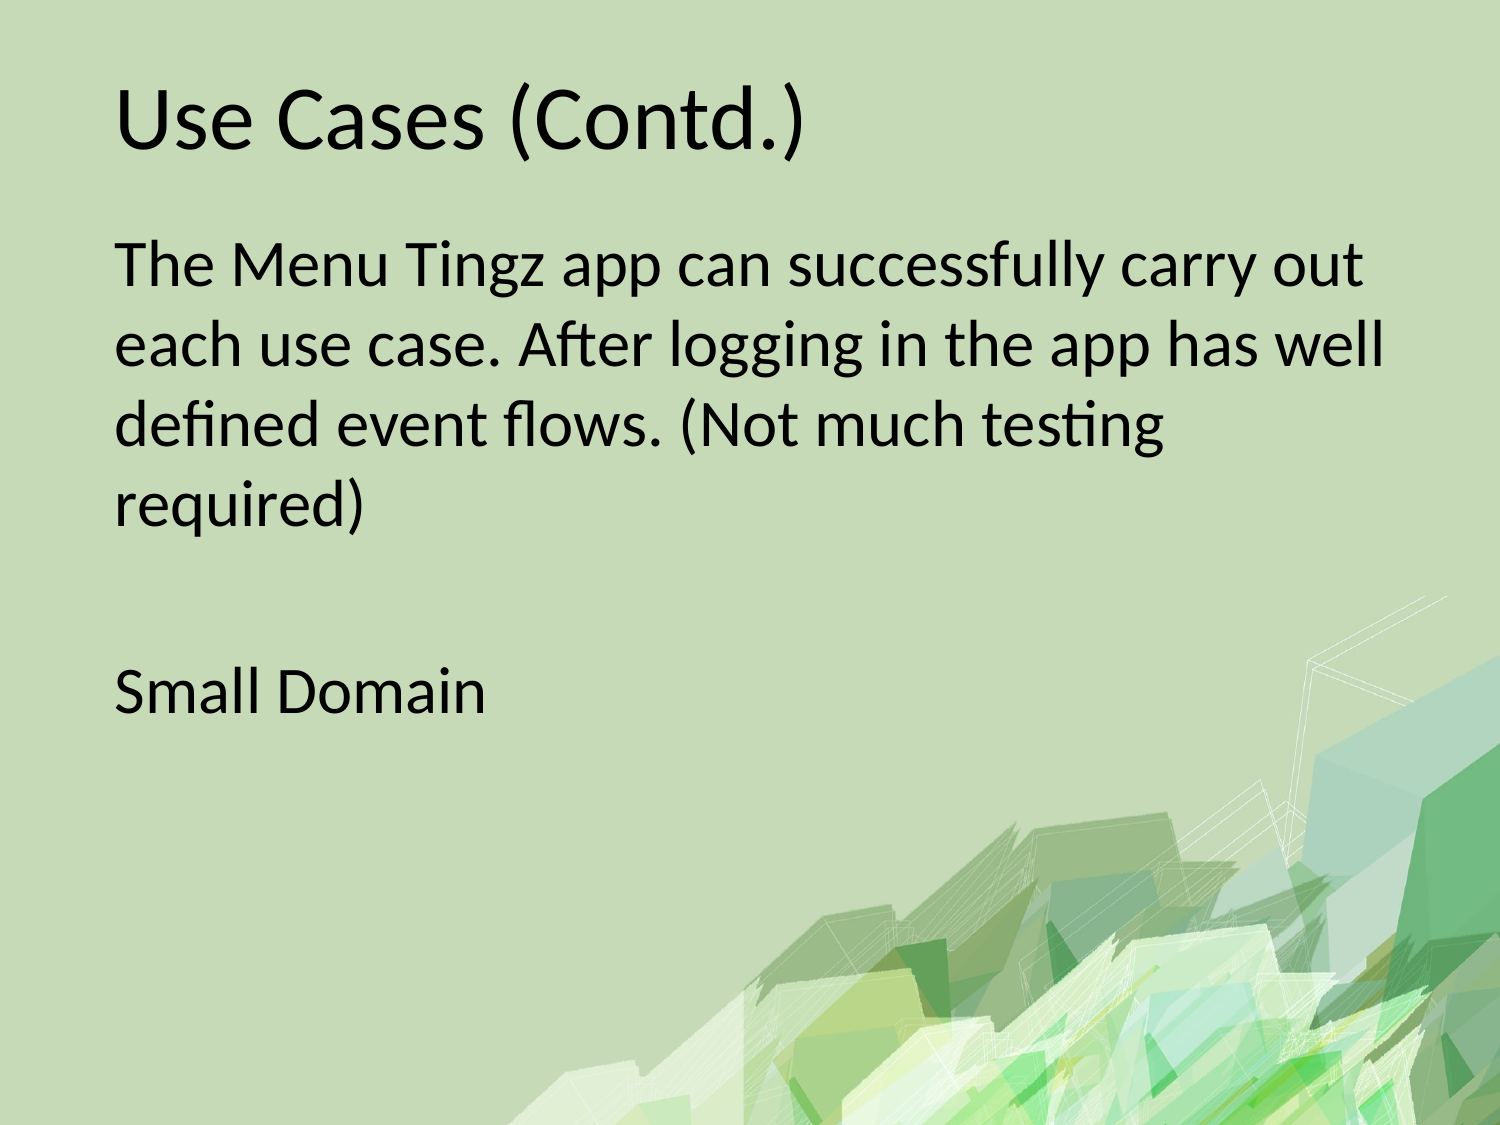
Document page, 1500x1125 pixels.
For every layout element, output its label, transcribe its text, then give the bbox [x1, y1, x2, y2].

title Use Cases (Contd.) [99, 50, 1375, 175]
picture [0, 0, 1500, 1125]
subtitle The Menu Tingz app can successfully carry out each use case. After logging in the app has well defined event flows. (Not much testing required) Small Domain [99, 212, 1438, 1075]
